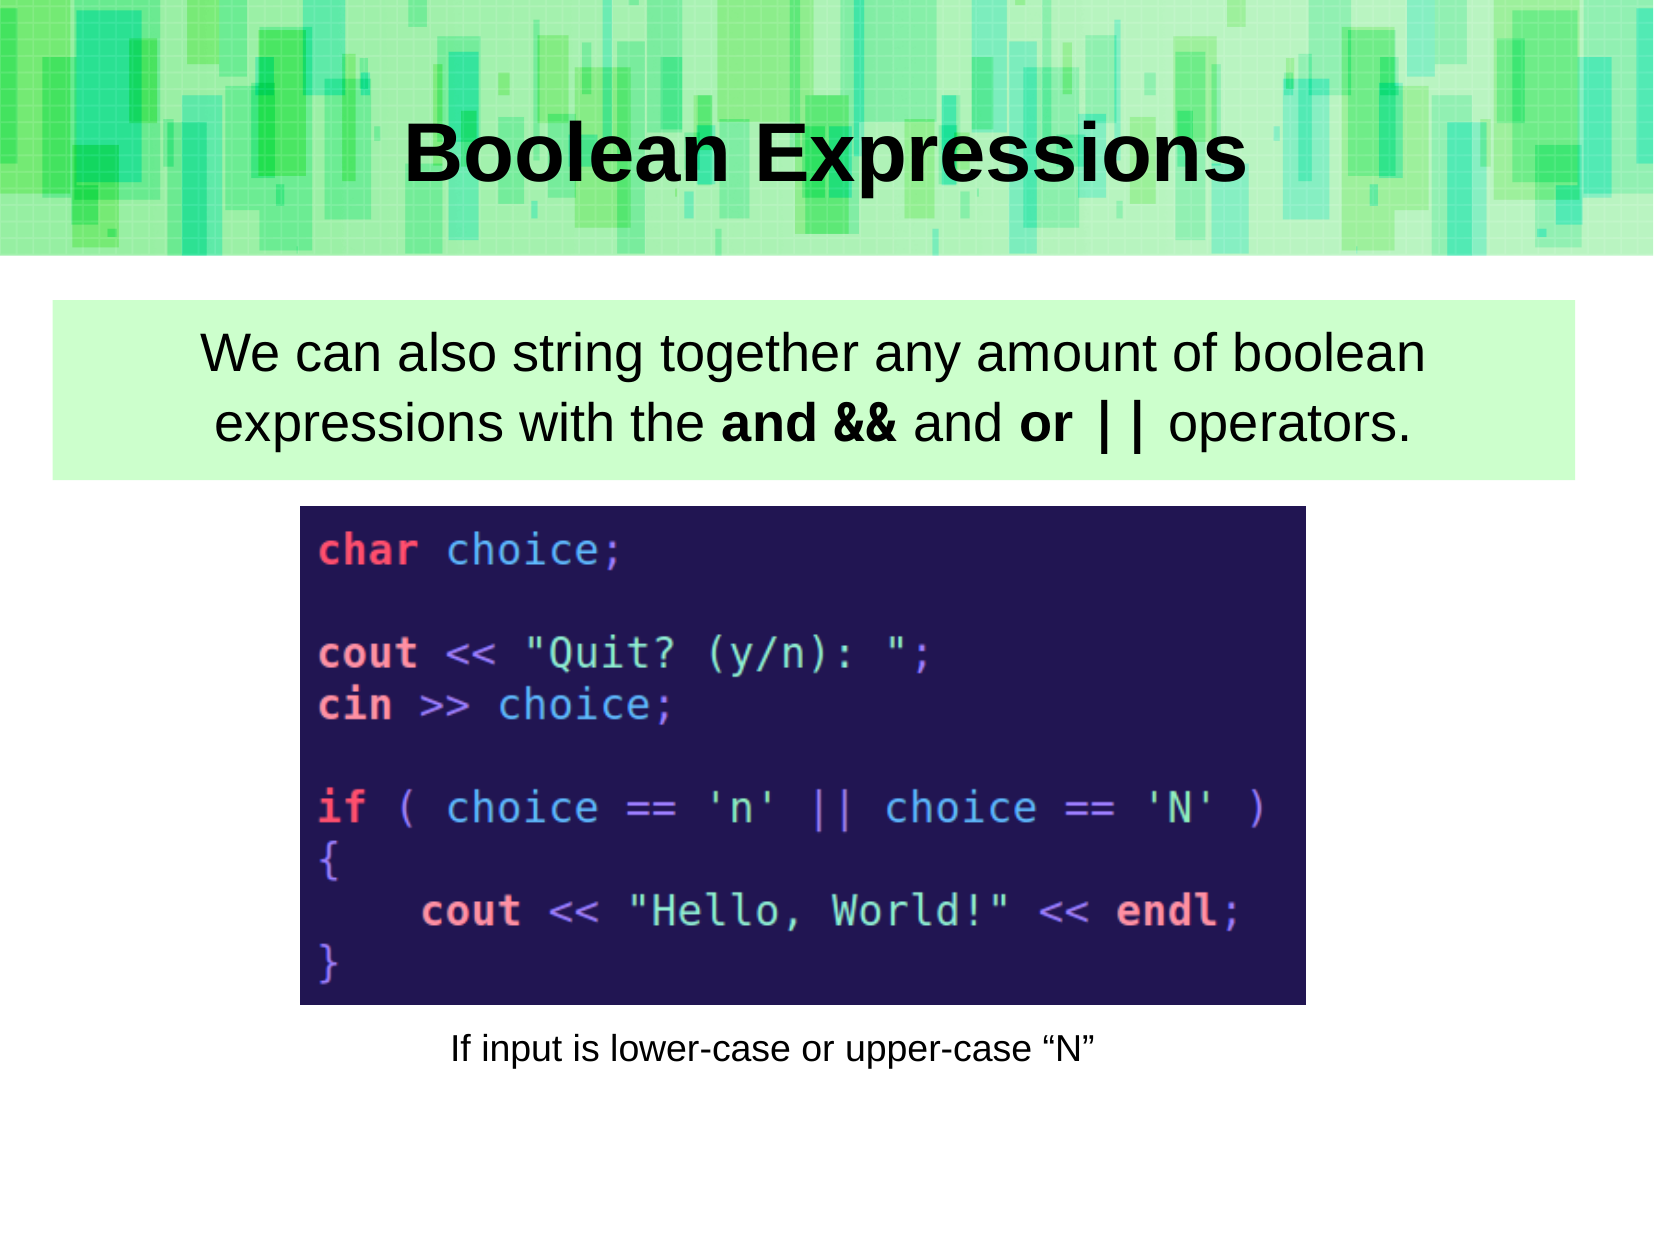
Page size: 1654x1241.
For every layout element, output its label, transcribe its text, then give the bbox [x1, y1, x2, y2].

text_box If input is lower-case or upper-case “N” [375, 1020, 1171, 1077]
title Boolean Expressions [82, 49, 1571, 257]
picture [0, 0, 1654, 1241]
text_box We can also string together any amount of boolean expressions with the and && and or || operators. [52, 300, 1576, 481]
